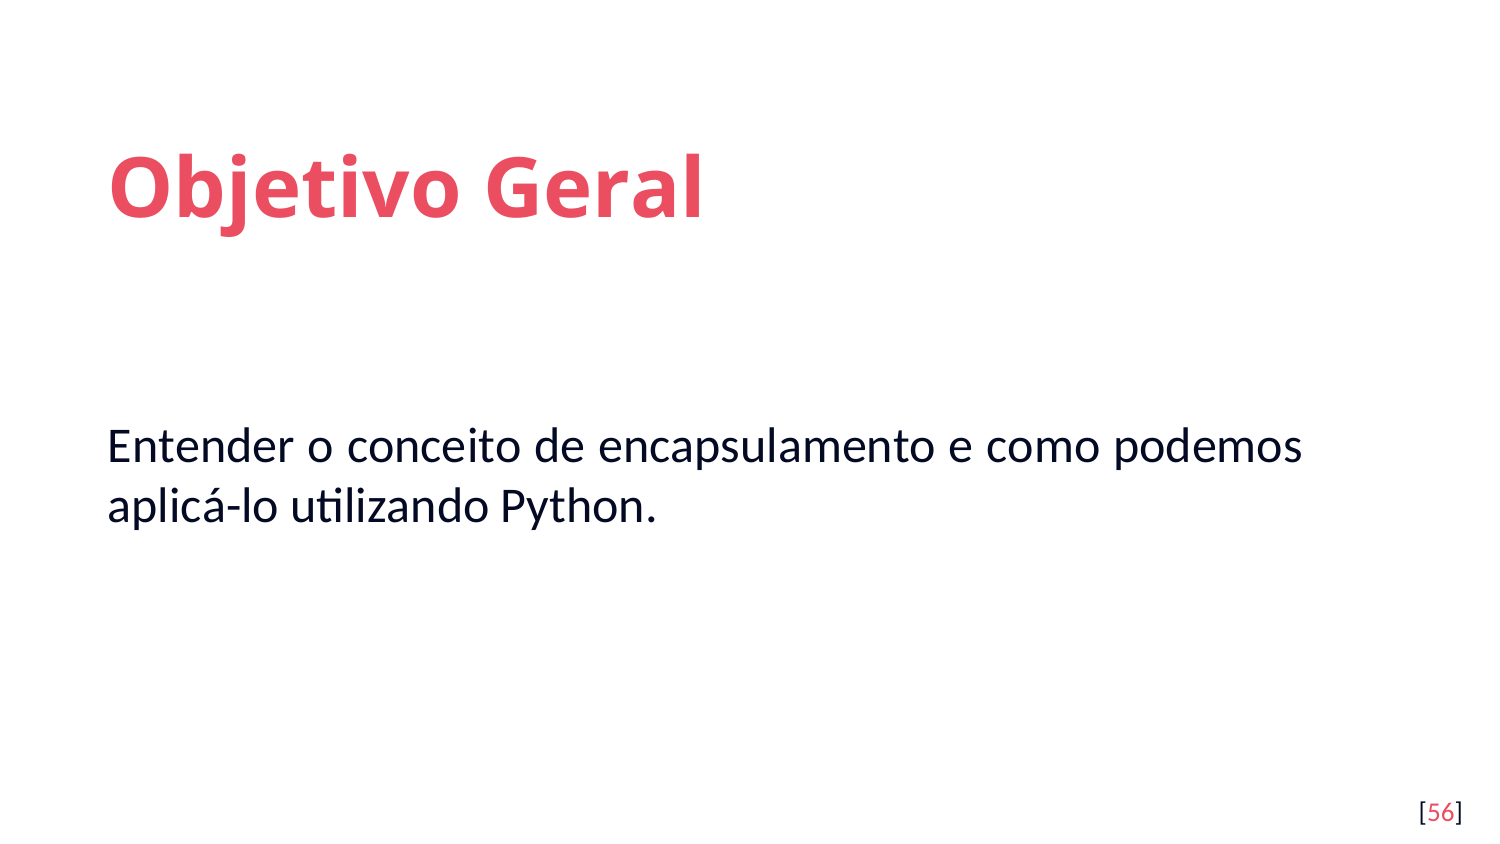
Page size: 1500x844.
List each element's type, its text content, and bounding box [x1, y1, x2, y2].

text_box Objetivo Geral [92, 104, 1408, 243]
text_box Entender o conceito de encapsulamento e como podemos aplicá-lo utilizando Python. [92, 304, 1408, 641]
slide_number [56] [1403, 779, 1494, 844]
